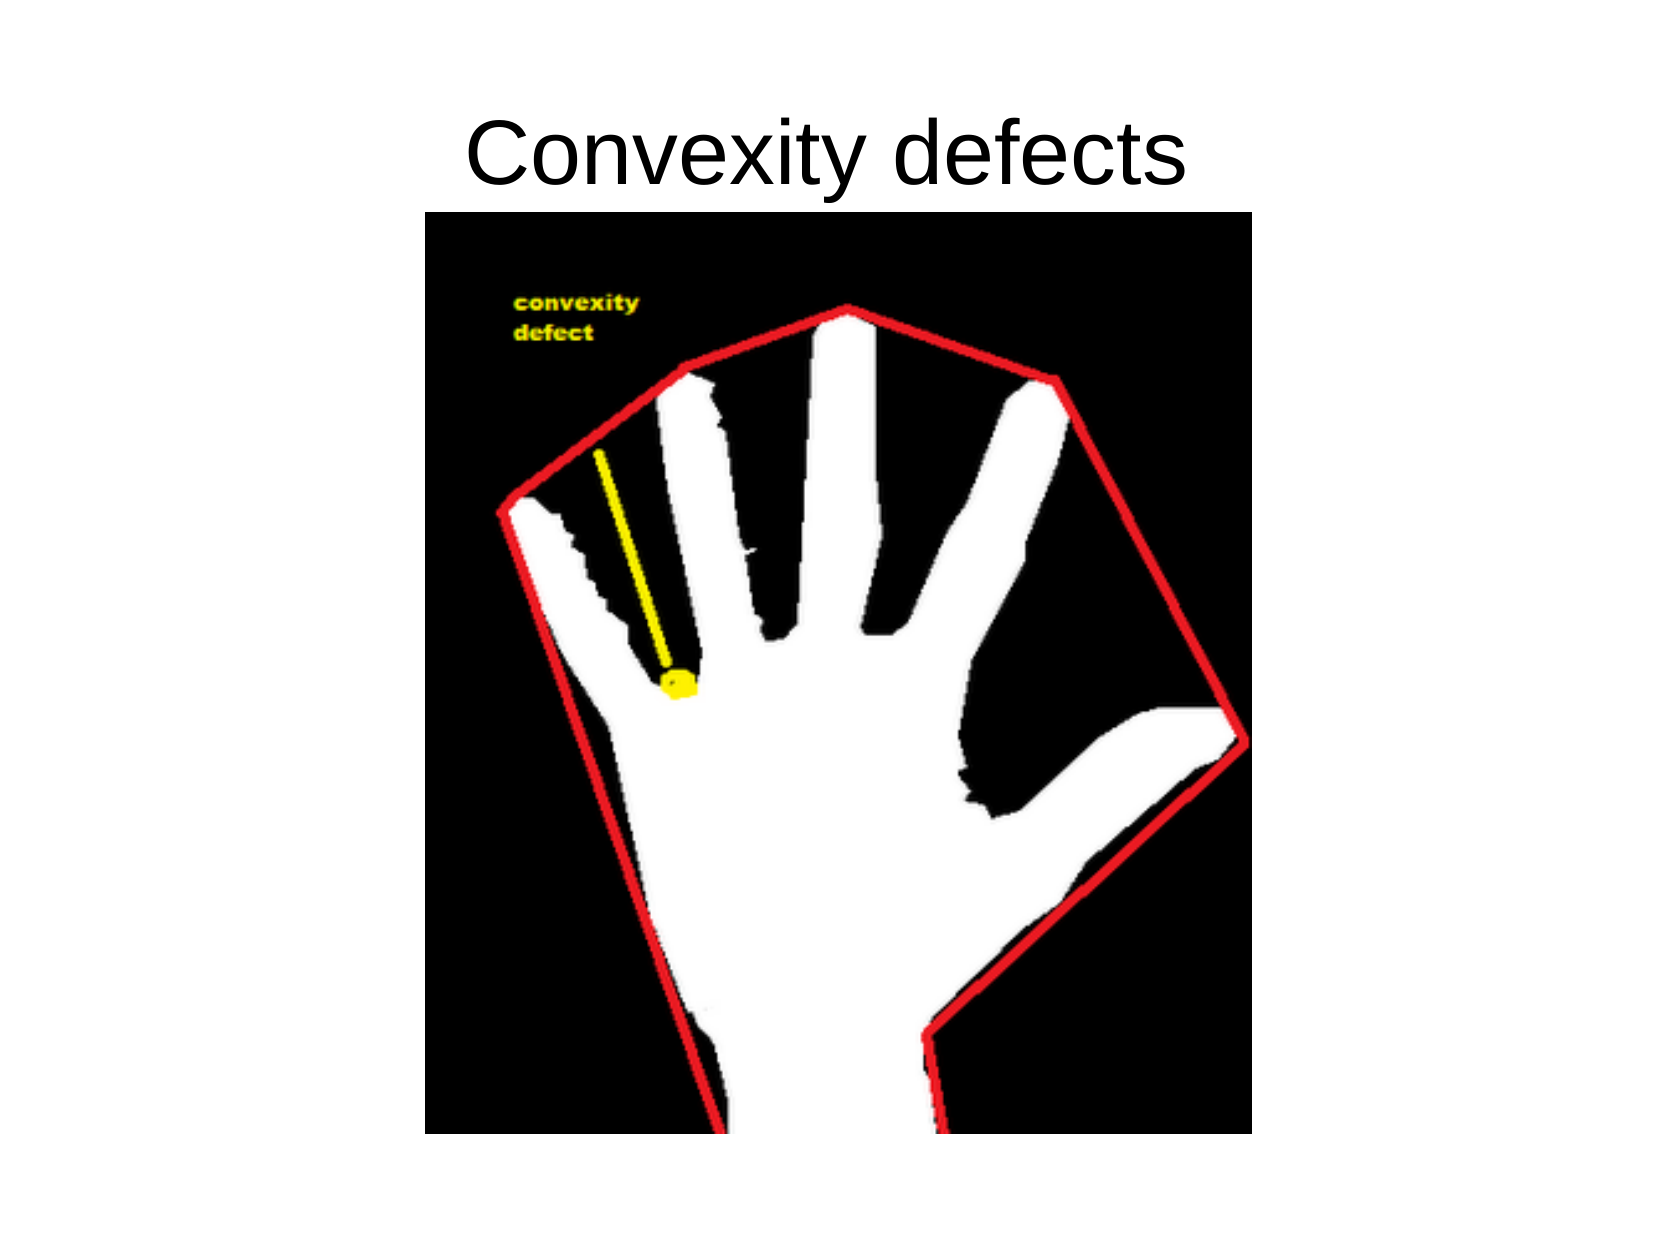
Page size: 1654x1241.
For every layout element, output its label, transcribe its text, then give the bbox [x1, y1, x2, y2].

picture [425, 212, 1252, 1134]
title Convexity defects [82, 49, 1571, 257]
